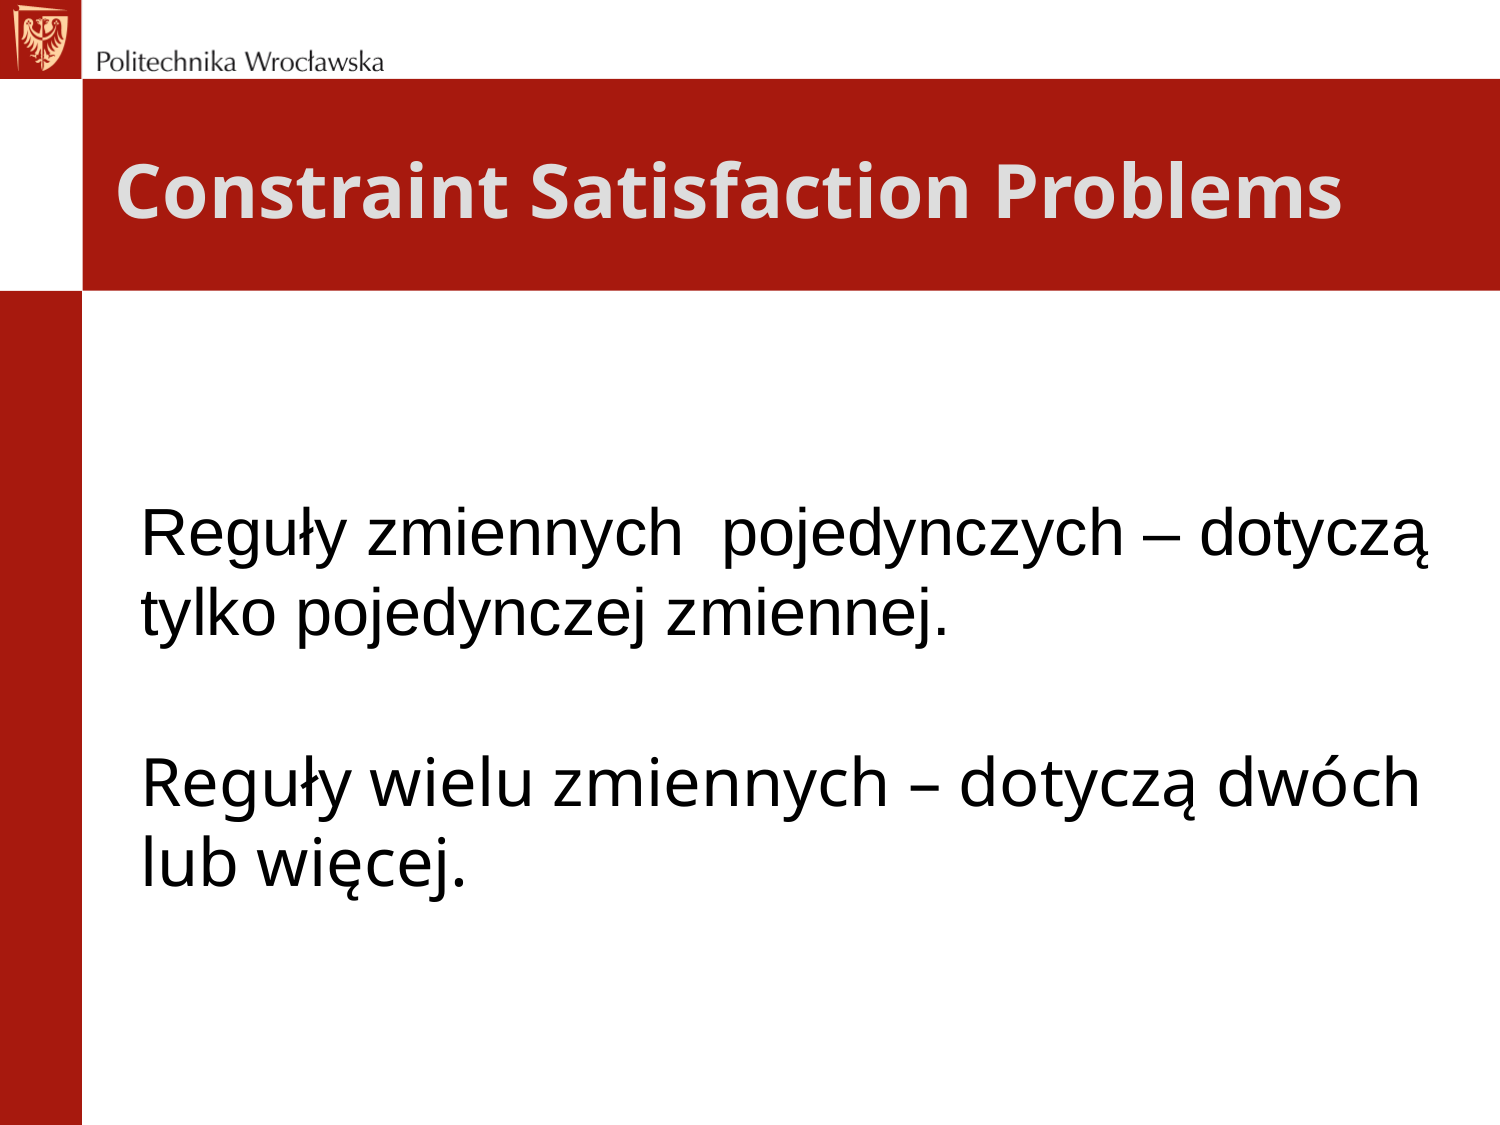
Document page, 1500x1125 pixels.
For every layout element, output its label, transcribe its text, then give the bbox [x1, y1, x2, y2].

text_box Constraint Satisfaction Problems [100, 103, 1483, 273]
text_box Reguły zmiennych pojedynczych – dotyczą tylko pojedynczej zmiennej. Reguły wielu zmiennych – dotyczą dwóch lub więcej. [90, 299, 1471, 1111]
picture [0, 0, 384, 79]
